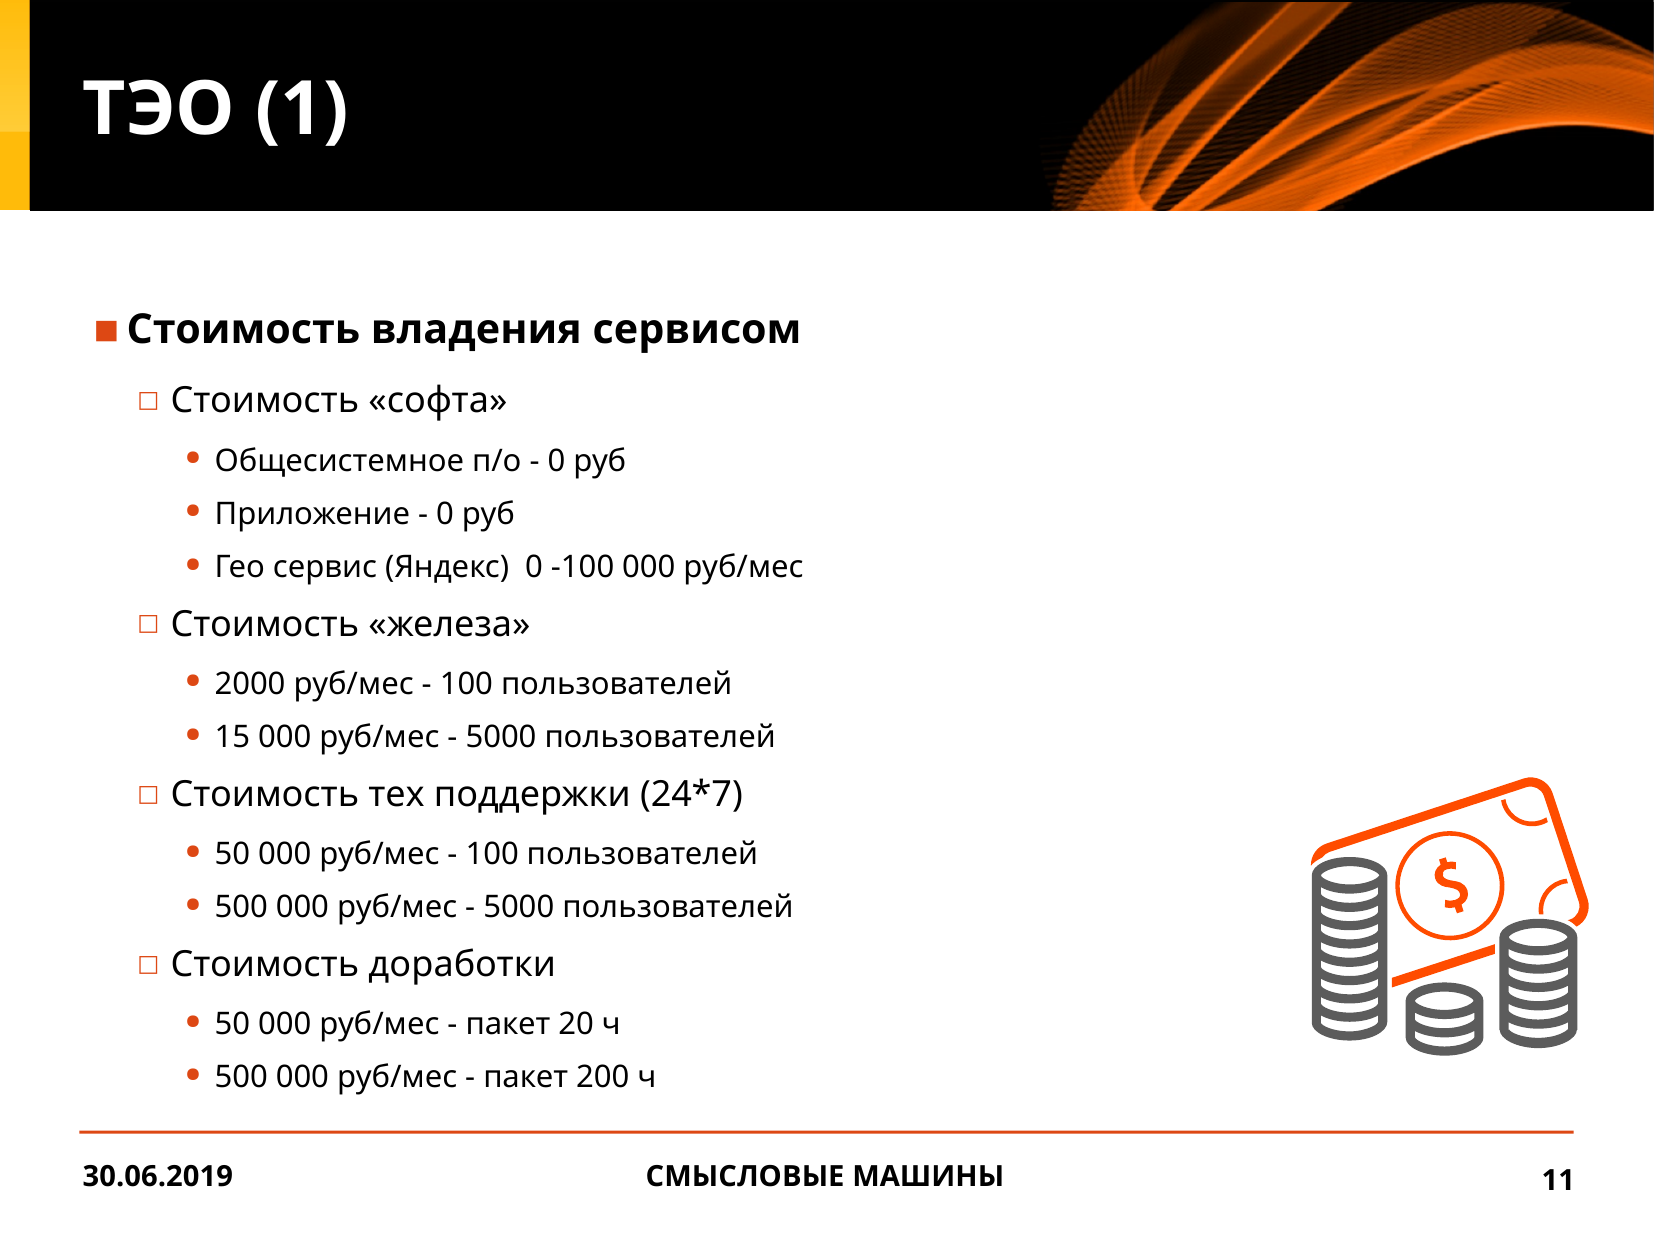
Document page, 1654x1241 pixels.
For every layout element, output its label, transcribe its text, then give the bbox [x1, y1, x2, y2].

picture [0, 0, 1654, 211]
title ТЭО (1) [82, 1, 1576, 209]
picture [1299, 767, 1595, 1063]
list Стоимость владения сервисом Стоимость «софта» Общесистемное п/о - 0 руб Приложение - 0 руб Гео сервис (Яндекс) 0 -100 000 руб/мес Стоимость «железа» 2000 руб/мес - 100 пользователей 15 000 руб/мес - 5000 пользователей Стоимость тех поддержки (24*7) 50 000 руб/мес - 100 пользователей 500 000 руб/мес - 5000 пользователей Стоимость доработки 50 000 руб/мес - пакет 20 ч 500 000 руб/мес - пакет 200 ч [82, 300, 1576, 1111]
